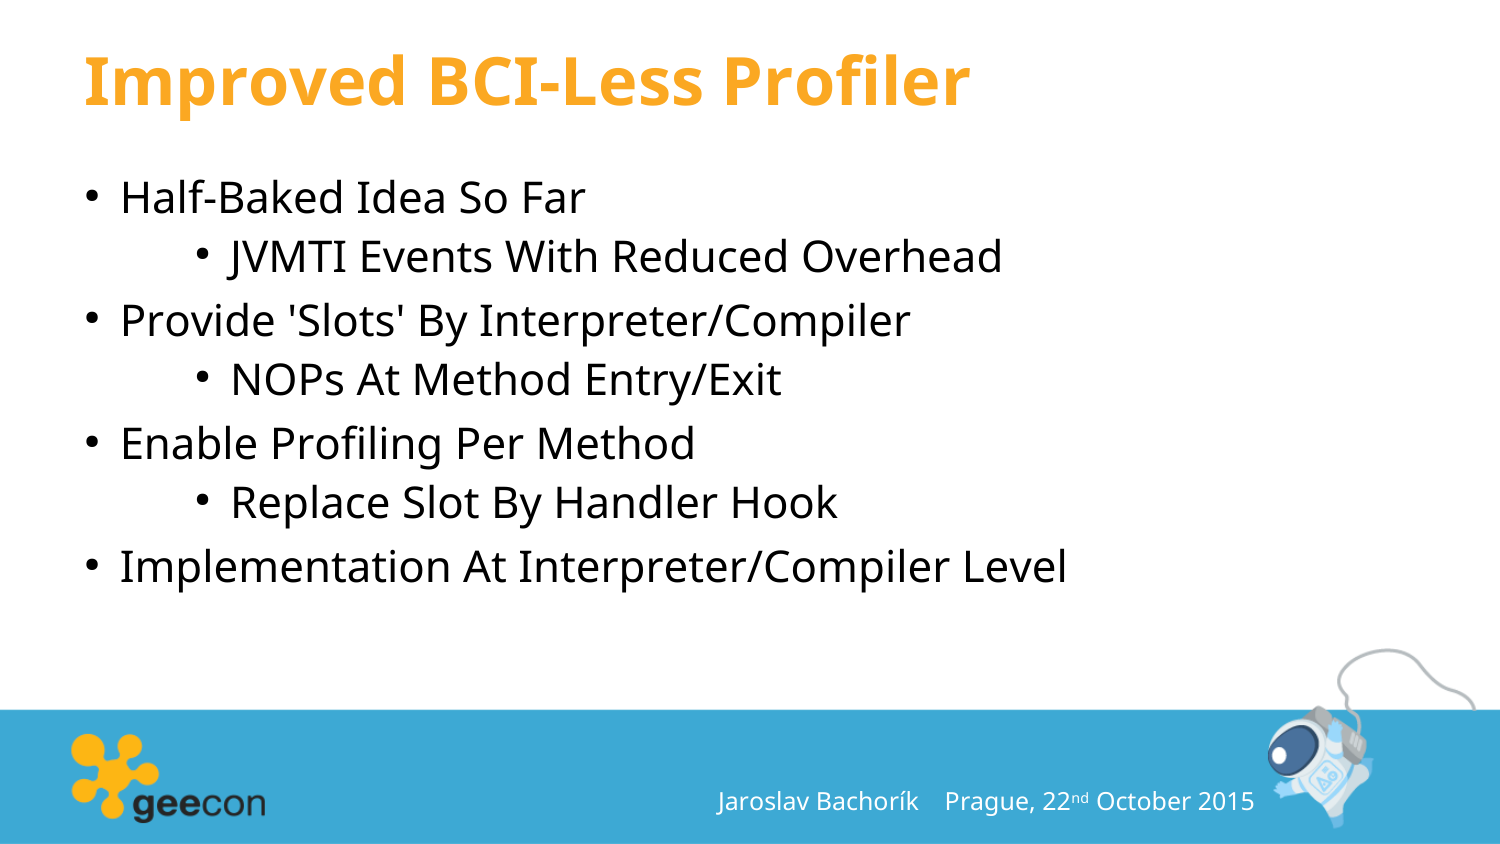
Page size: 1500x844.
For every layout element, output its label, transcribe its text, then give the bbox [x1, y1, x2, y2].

text_box Jaroslav Bachorík Prague, 22nd October 2015 [442, 778, 1270, 824]
title Improved BCI-Less Profiler [75, 33, 1426, 165]
list Half-Baked Idea So Far JVMTI Events With Reduced Overhead Provide 'Slots' By Interpreter/Compiler NOPs At Method Entry/Exit Enable Profiling Per Method Replace Slot By Handler Hook Implementation At Interpreter/Compiler Level [75, 165, 1426, 623]
picture [0, 0, 1500, 844]
